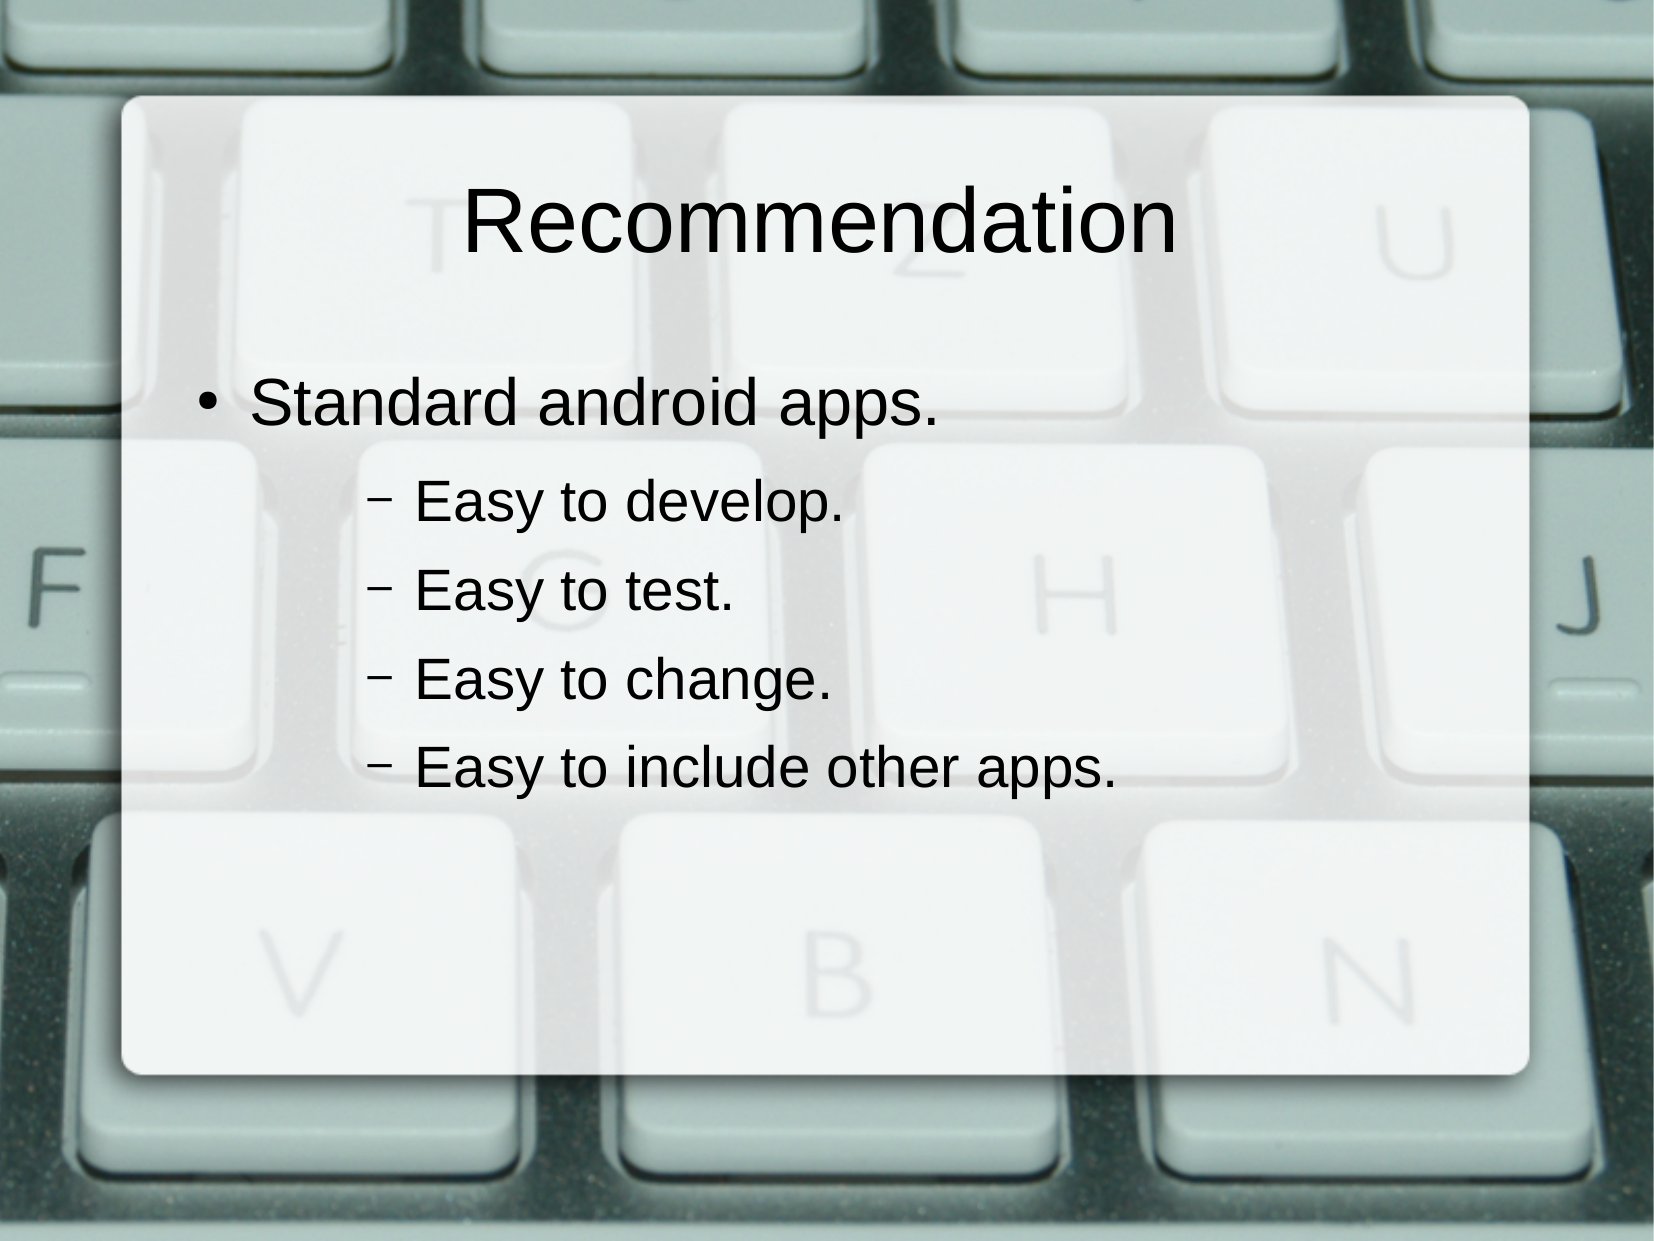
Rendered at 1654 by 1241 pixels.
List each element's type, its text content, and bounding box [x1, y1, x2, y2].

picture [0, 0, 1654, 1241]
list Standard android apps. Easy to develop. Easy to test. Easy to change. Easy to include other apps. [178, 364, 1570, 1147]
title Recommendation [135, 117, 1506, 325]
